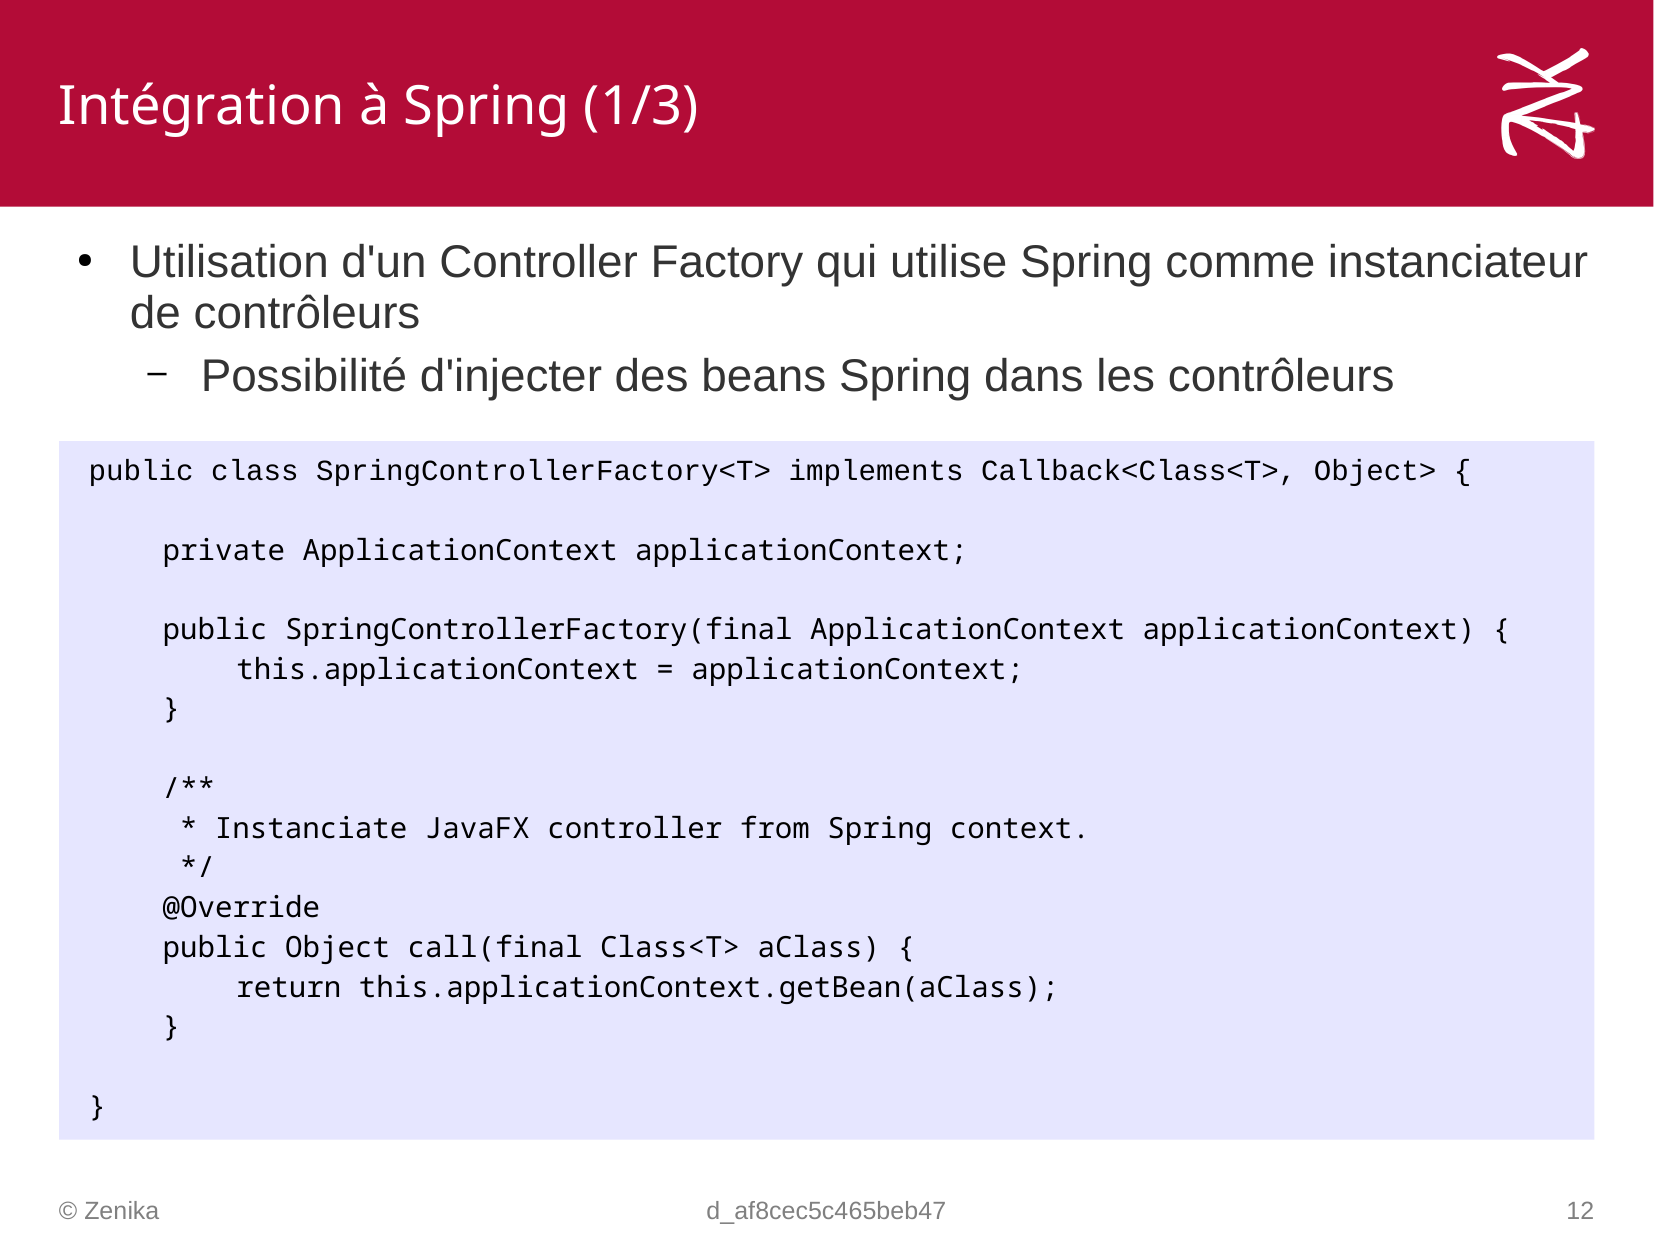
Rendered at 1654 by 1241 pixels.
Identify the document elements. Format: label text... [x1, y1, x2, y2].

list Utilisation d'un Controller Factory qui utilise Spring comme instanciateur de contrôleurs Possibilité d'injecter des beans Spring dans les contrôleurs [59, 236, 1595, 441]
text_box public class SpringControllerFactory<T> implements Callback<Class<T>, Object> { private ApplicationContext applicationContext; public SpringControllerFactory(final ApplicationContext applicationContext) { this.applicationContext = applicationContext; } /** * Instanciate JavaFX controller from Spring context. */ @Override public Object call(final Class<T> aClass) { return this.applicationContext.getBean(aClass); } } [59, 441, 1595, 975]
title Intégration à Spring (1/3) [59, 29, 1595, 178]
